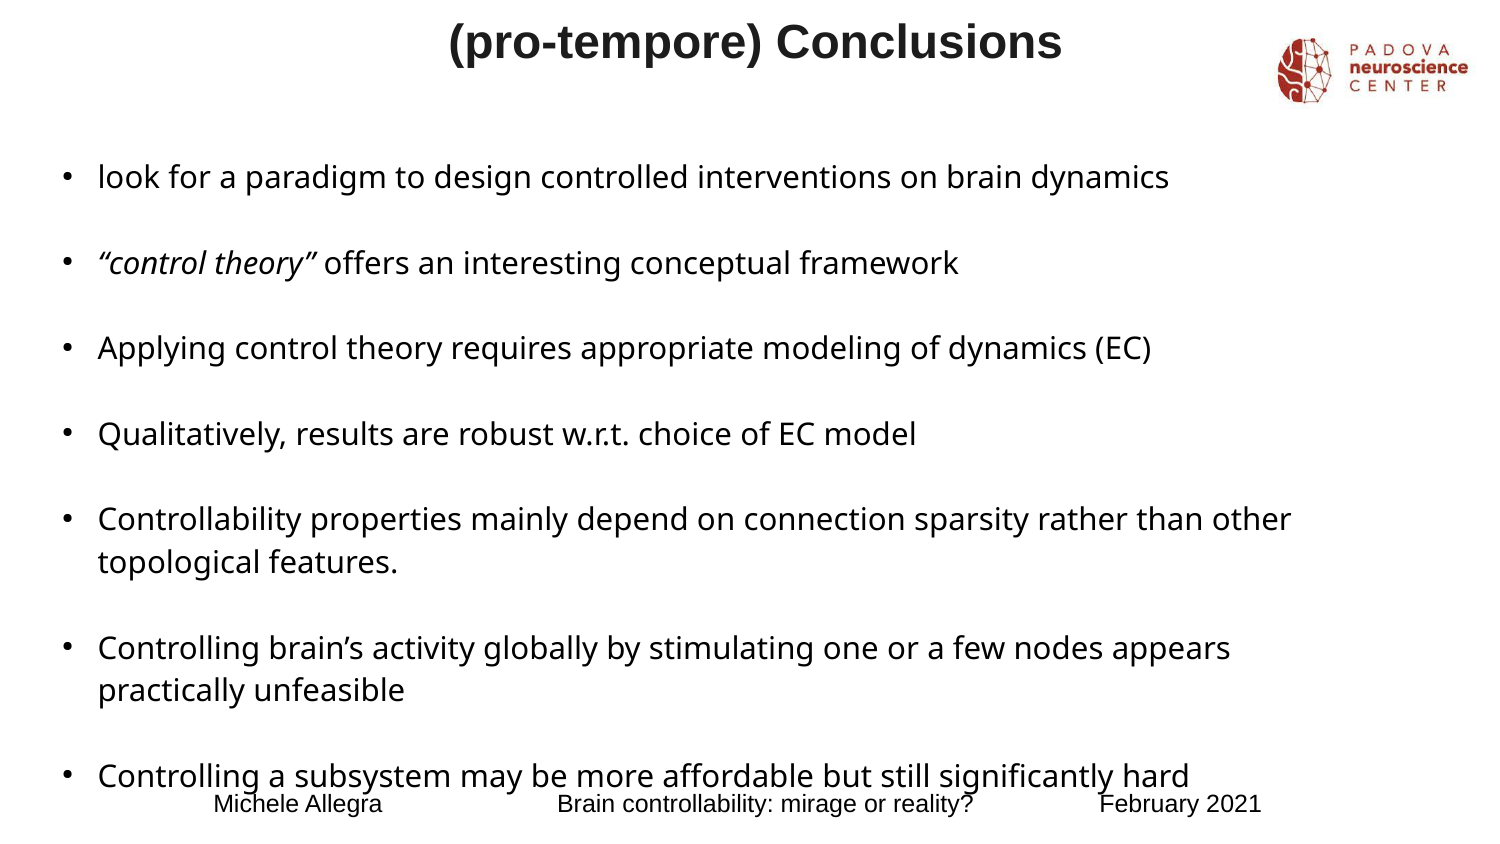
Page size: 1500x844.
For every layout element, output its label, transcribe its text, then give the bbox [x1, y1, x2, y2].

text_box look for a paradigm to design controlled interventions on brain dynamics “control theory” offers an interesting conceptual framework Applying control theory requires appropriate modeling of dynamics (EC) Qualitatively, results are robust w.r.t. choice of EC model Controllability properties mainly depend on connection sparsity rather than other topological features. Controlling brain’s activity globally by stimulating one or a few nodes appears practically unfeasible Controlling a subsystem may be more affordable but still significantly hard [47, 147, 1312, 707]
text_box Michele Allegra Brain controllability: mirage or reality? February 2021 [64, 776, 1415, 828]
text_box (pro-tempore) Conclusions [62, 0, 1450, 82]
picture [1268, 10, 1476, 123]
